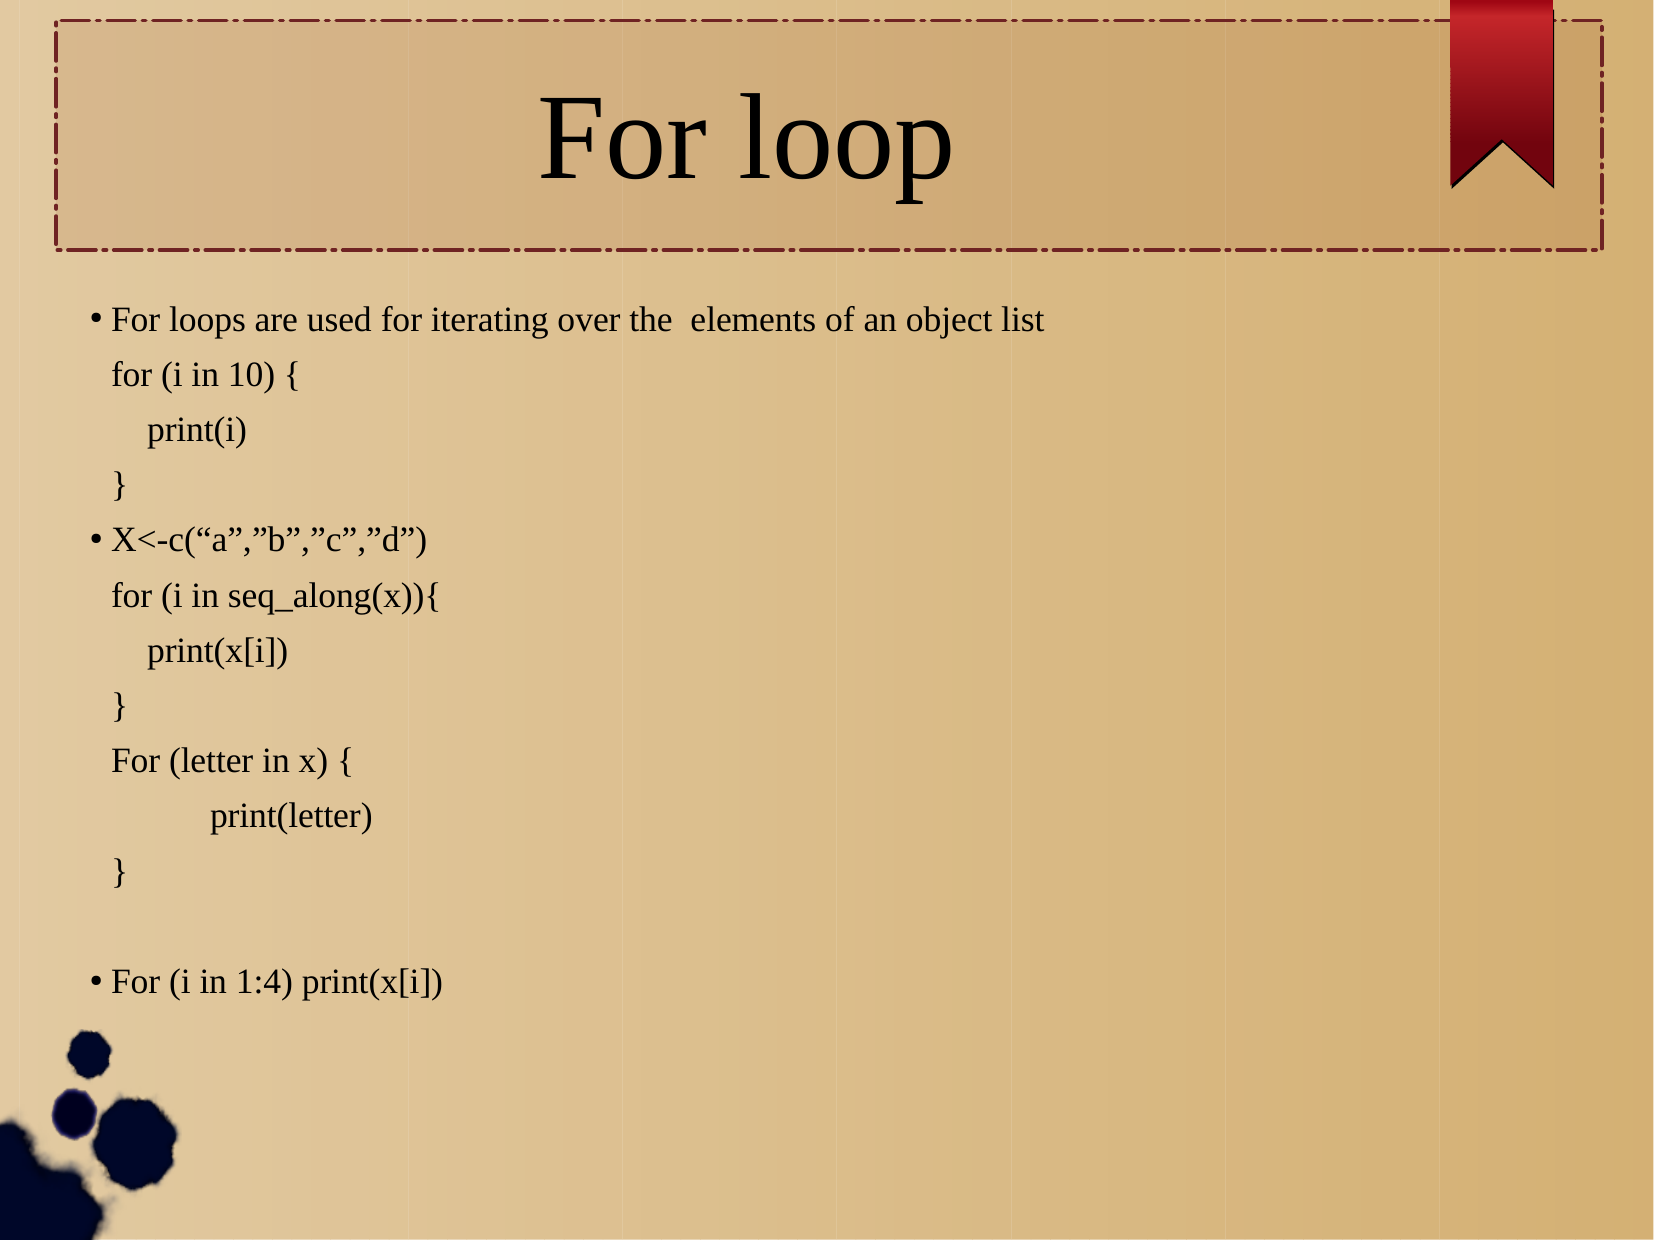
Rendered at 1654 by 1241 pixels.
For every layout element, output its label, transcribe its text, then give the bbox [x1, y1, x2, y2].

list For loops are used for iterating over the elements of an object list for (i in 10) { print(i) } X<-c(“a”,”b”,”c”,”d”) for (i in seq_along(x)){ print(x[i]) } For (letter in x) { print(letter) } For (i in 1:4) print(x[i]) [82, 299, 1571, 1019]
title For loop [82, 47, 1412, 229]
